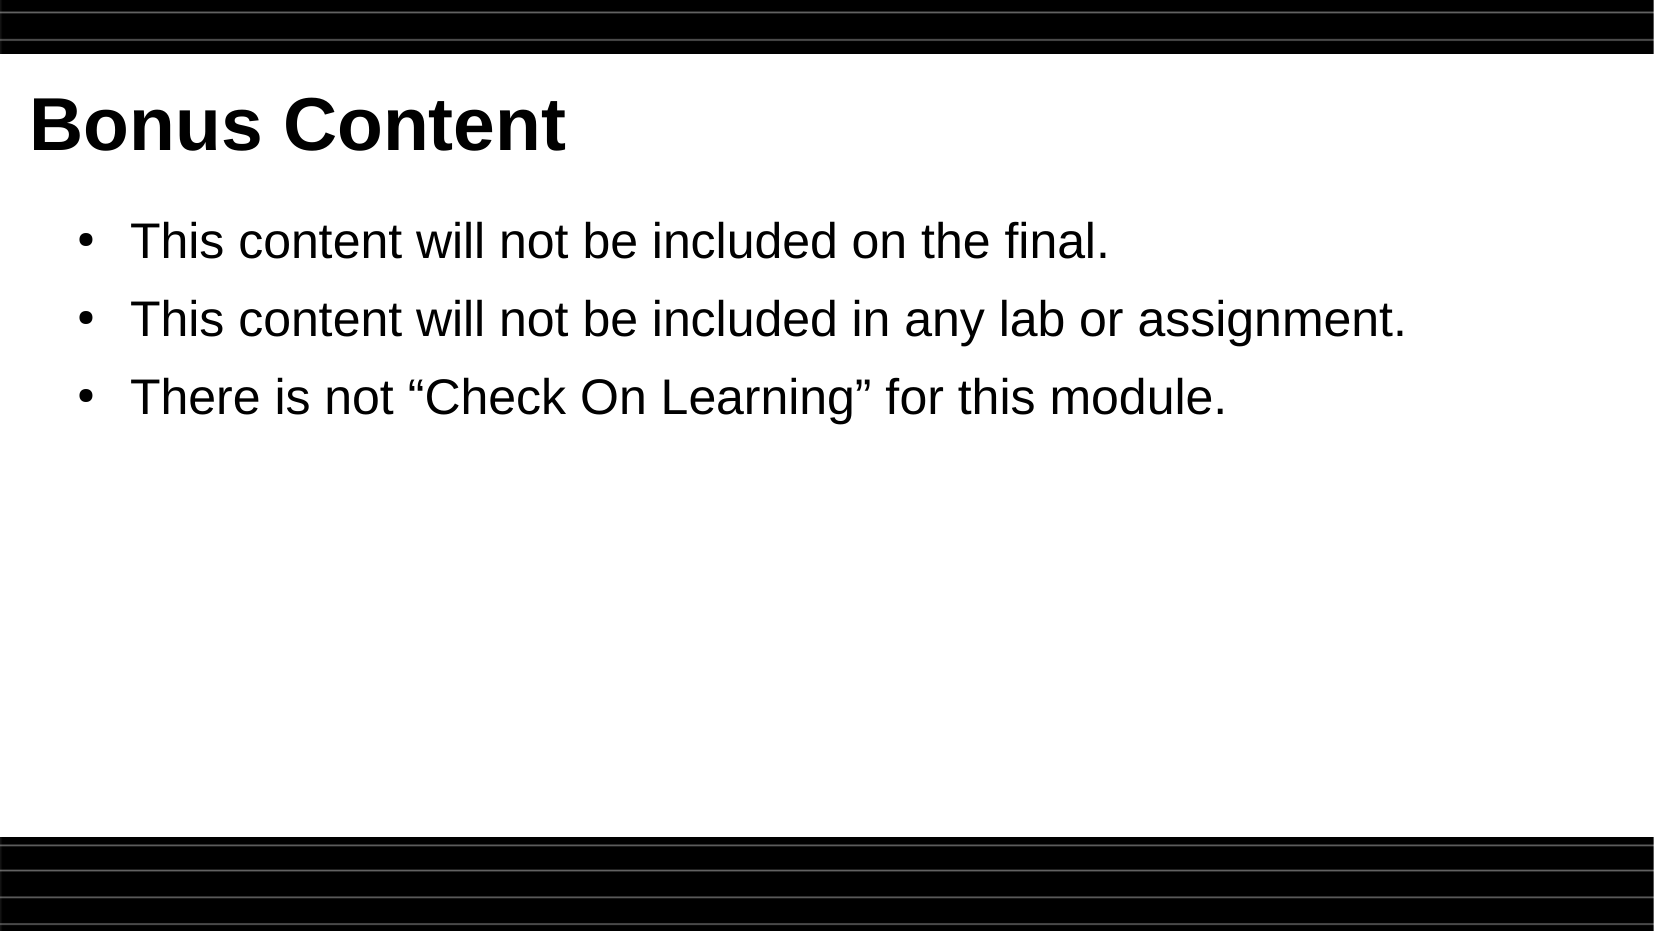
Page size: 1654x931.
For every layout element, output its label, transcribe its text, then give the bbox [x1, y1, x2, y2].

list This content will not be included on the final. This content will not be included in any lab or assignment. There is not “Check On Learning” for this module. [59, 213, 1636, 826]
picture [0, 837, 1654, 931]
text_box Bonus Content [15, 75, 1546, 174]
picture [0, 0, 1654, 54]
